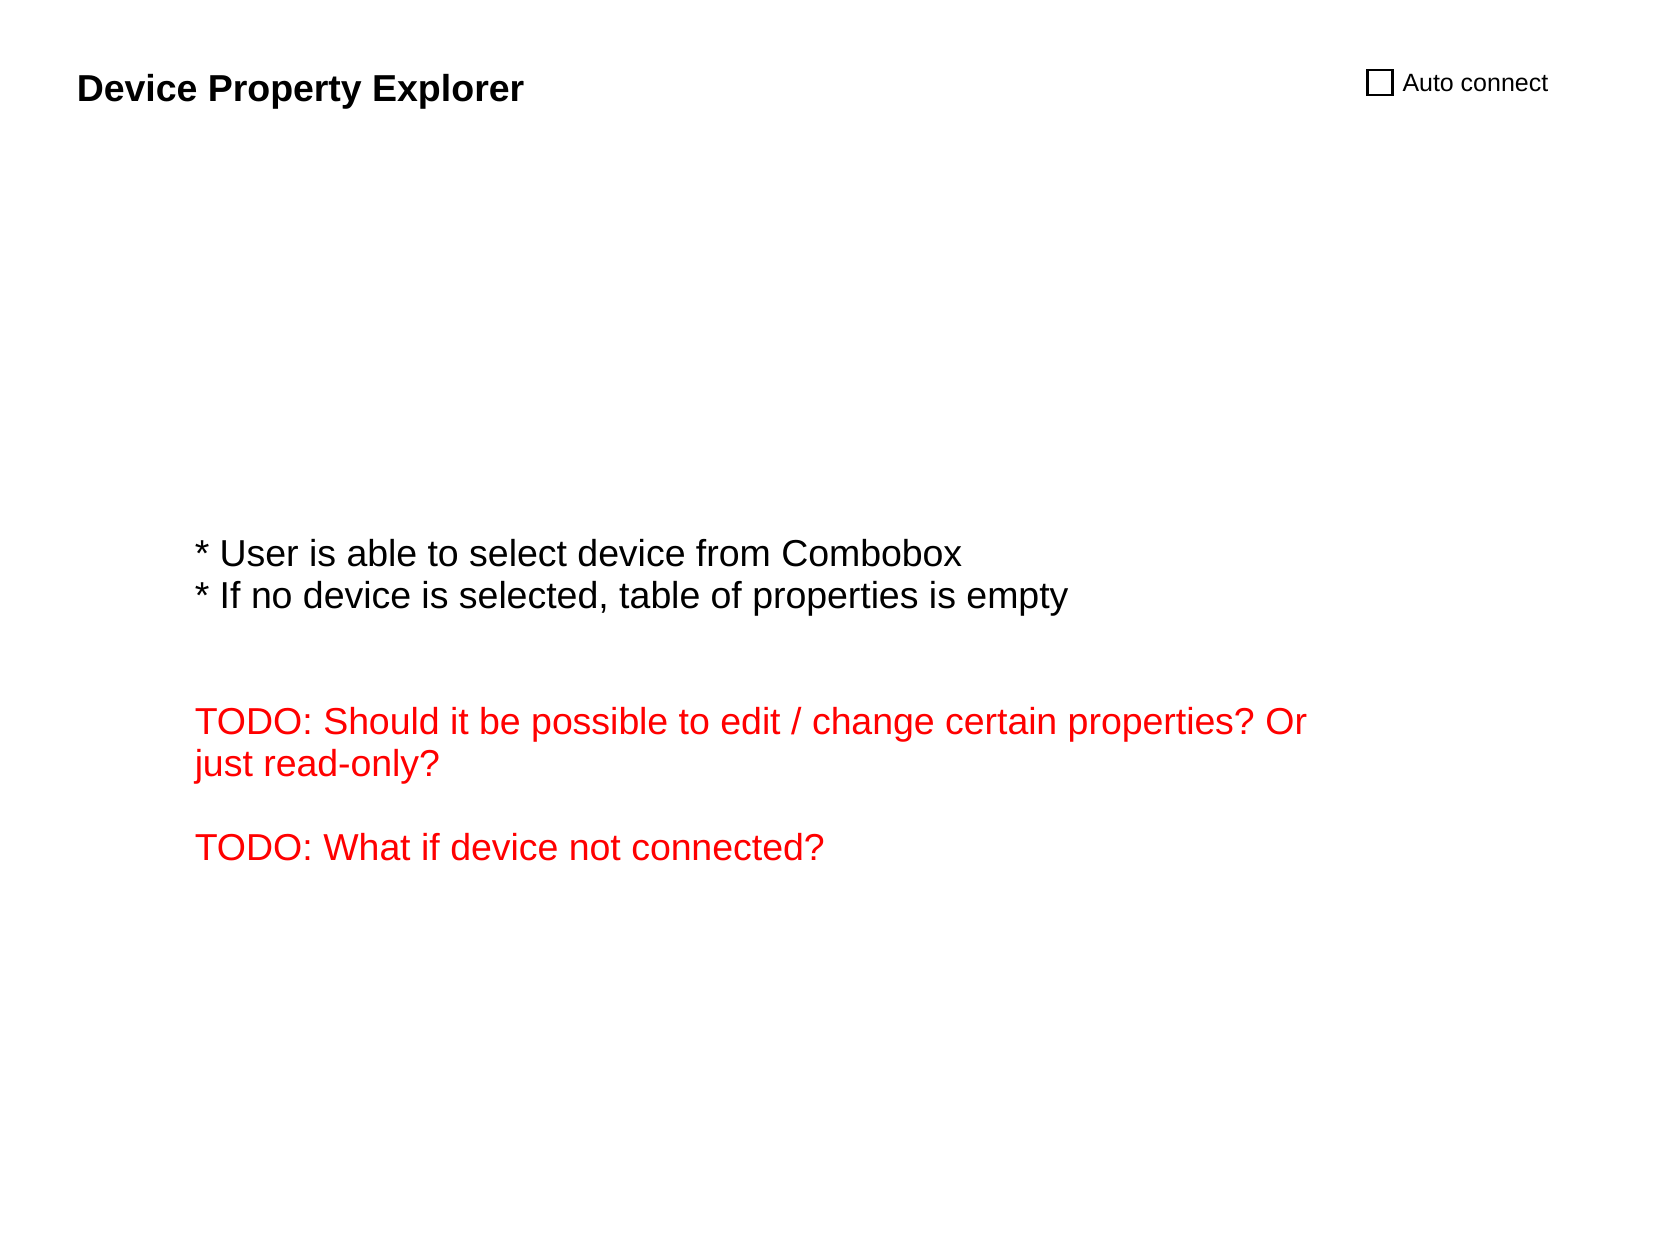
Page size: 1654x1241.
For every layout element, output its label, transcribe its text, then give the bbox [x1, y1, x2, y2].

text_box * User is able to select device from Combobox * If no device is selected, table of properties is empty TODO: Should it be possible to edit / change certain properties? Or just read-only? TODO: What if device not connected? [180, 525, 1366, 822]
text_box Device Property Explorer [62, 60, 601, 111]
